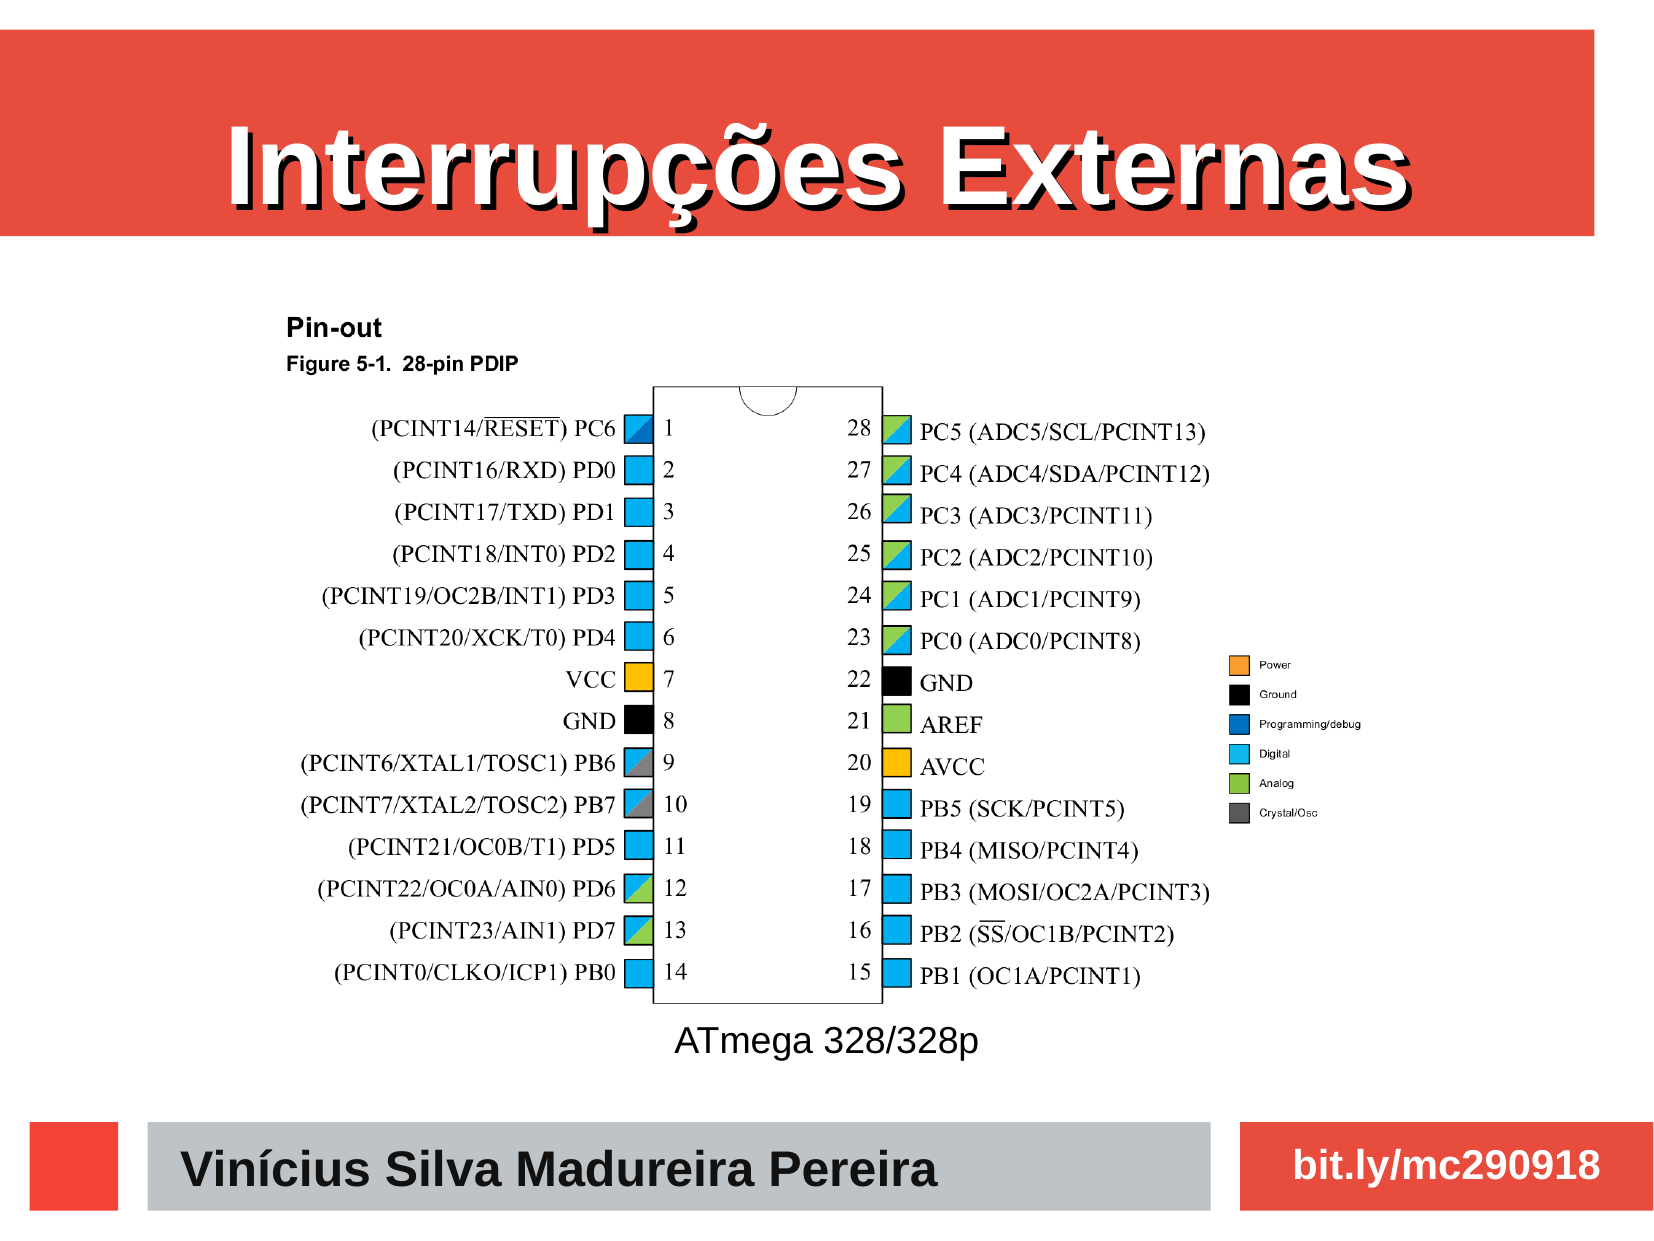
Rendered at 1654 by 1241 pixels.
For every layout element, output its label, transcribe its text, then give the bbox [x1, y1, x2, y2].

picture [282, 309, 1372, 1016]
title Interrupções Externas [224, 0, 1430, 229]
text_box bit.ly/mc290918 [1228, 1133, 1654, 1205]
text_box Vinícius Silva Madureira Pereira [165, 1133, 1170, 1205]
